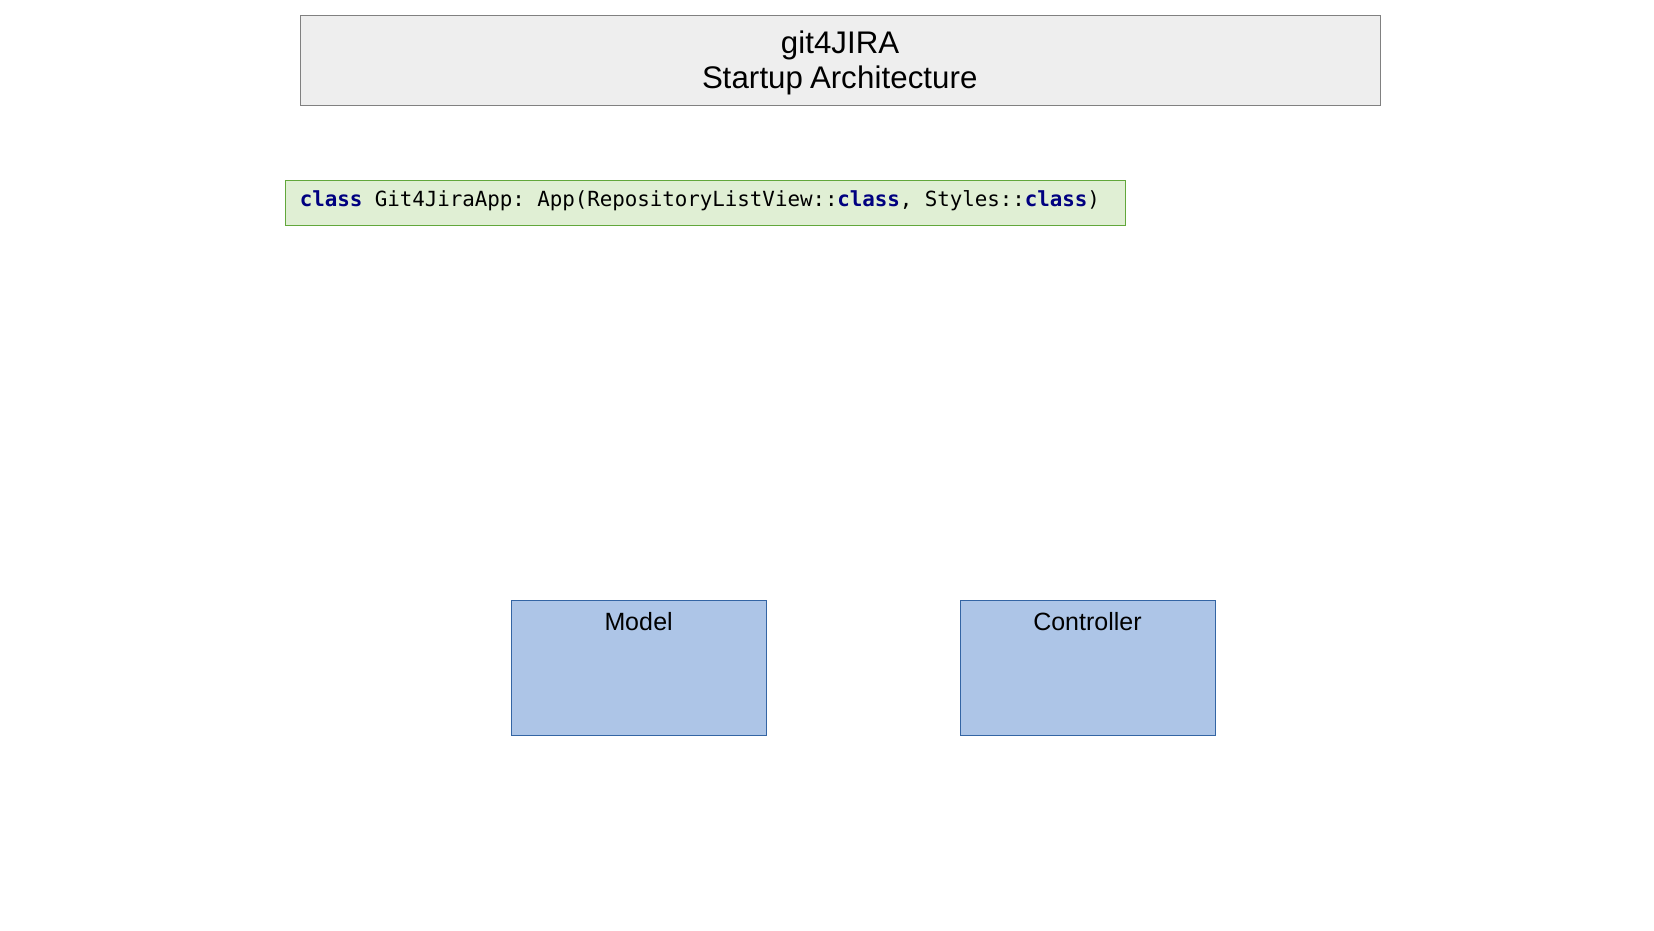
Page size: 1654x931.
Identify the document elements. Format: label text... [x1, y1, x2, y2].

text_box git4JIRA Startup Architecture [300, 15, 1381, 106]
text_box Controller [960, 600, 1216, 736]
text_box Model [511, 600, 767, 736]
text_box class Git4JiraApp: App(RepositoryListView::class, Styles::class) [285, 180, 1126, 226]
